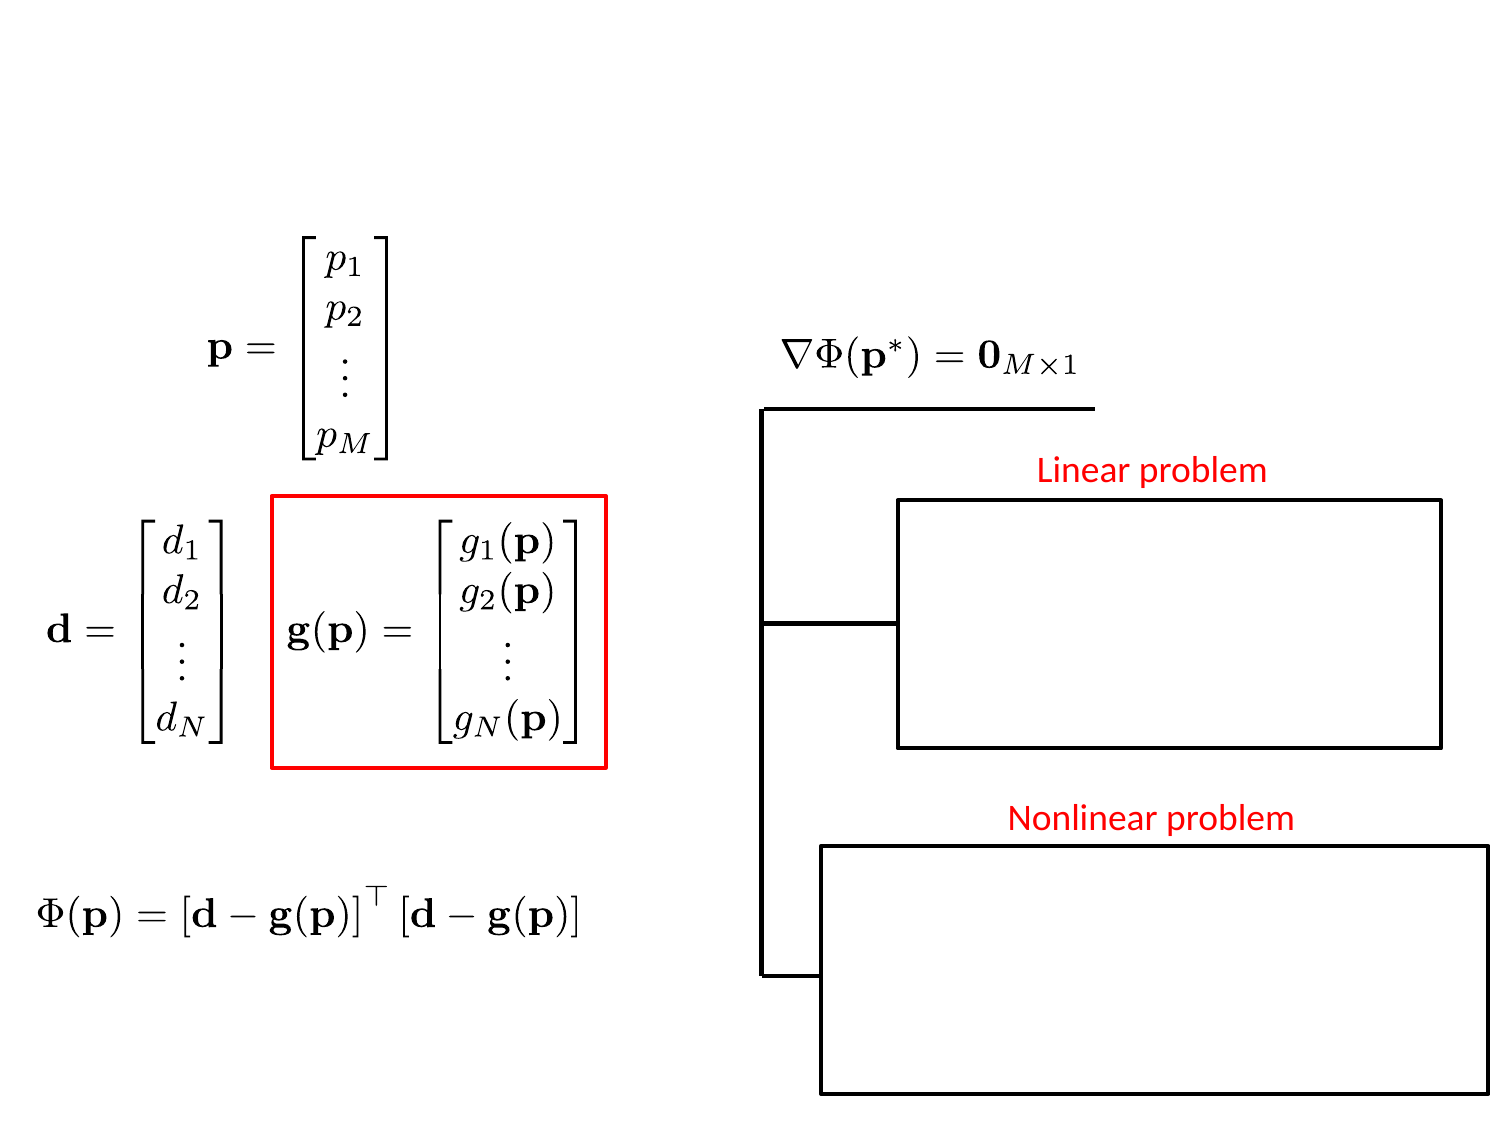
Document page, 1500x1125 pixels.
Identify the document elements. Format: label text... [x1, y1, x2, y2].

text_box [286, 519, 591, 744]
text_box [206, 236, 402, 461]
text_box [45, 519, 237, 744]
text_box Nonlinear problem [820, 785, 1483, 846]
text_box [779, 336, 1079, 378]
text_box [35, 885, 582, 938]
text_box Linear problem [954, 437, 1351, 498]
